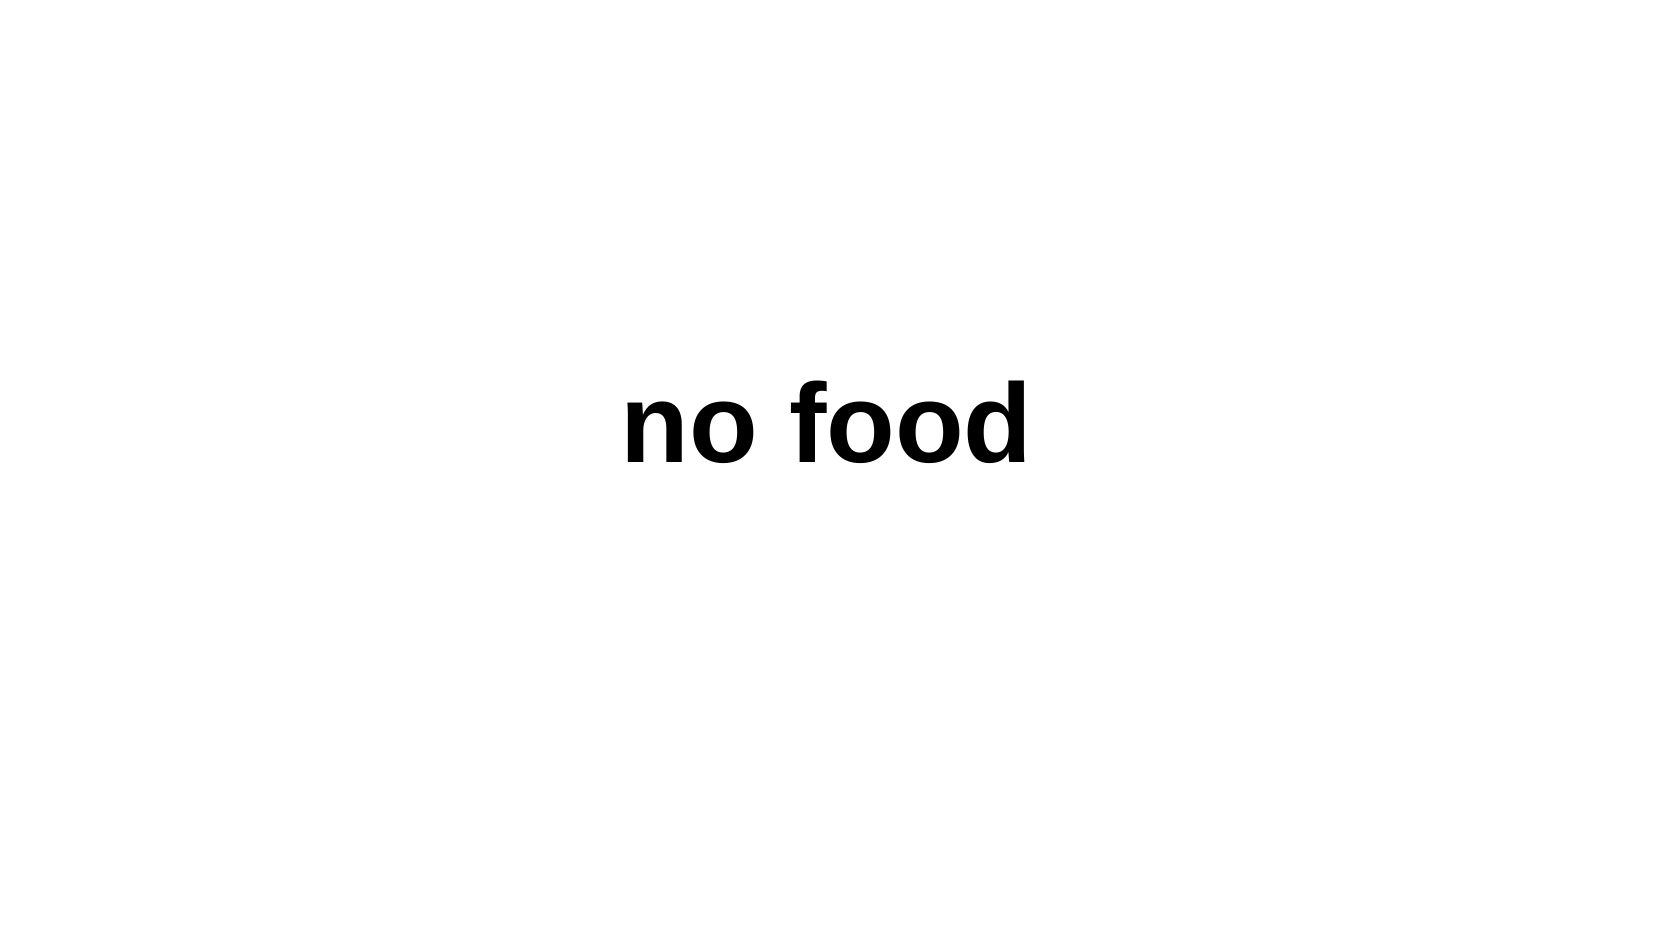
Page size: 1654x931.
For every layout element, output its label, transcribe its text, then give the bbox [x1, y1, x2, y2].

title no food [82, 345, 1571, 501]
